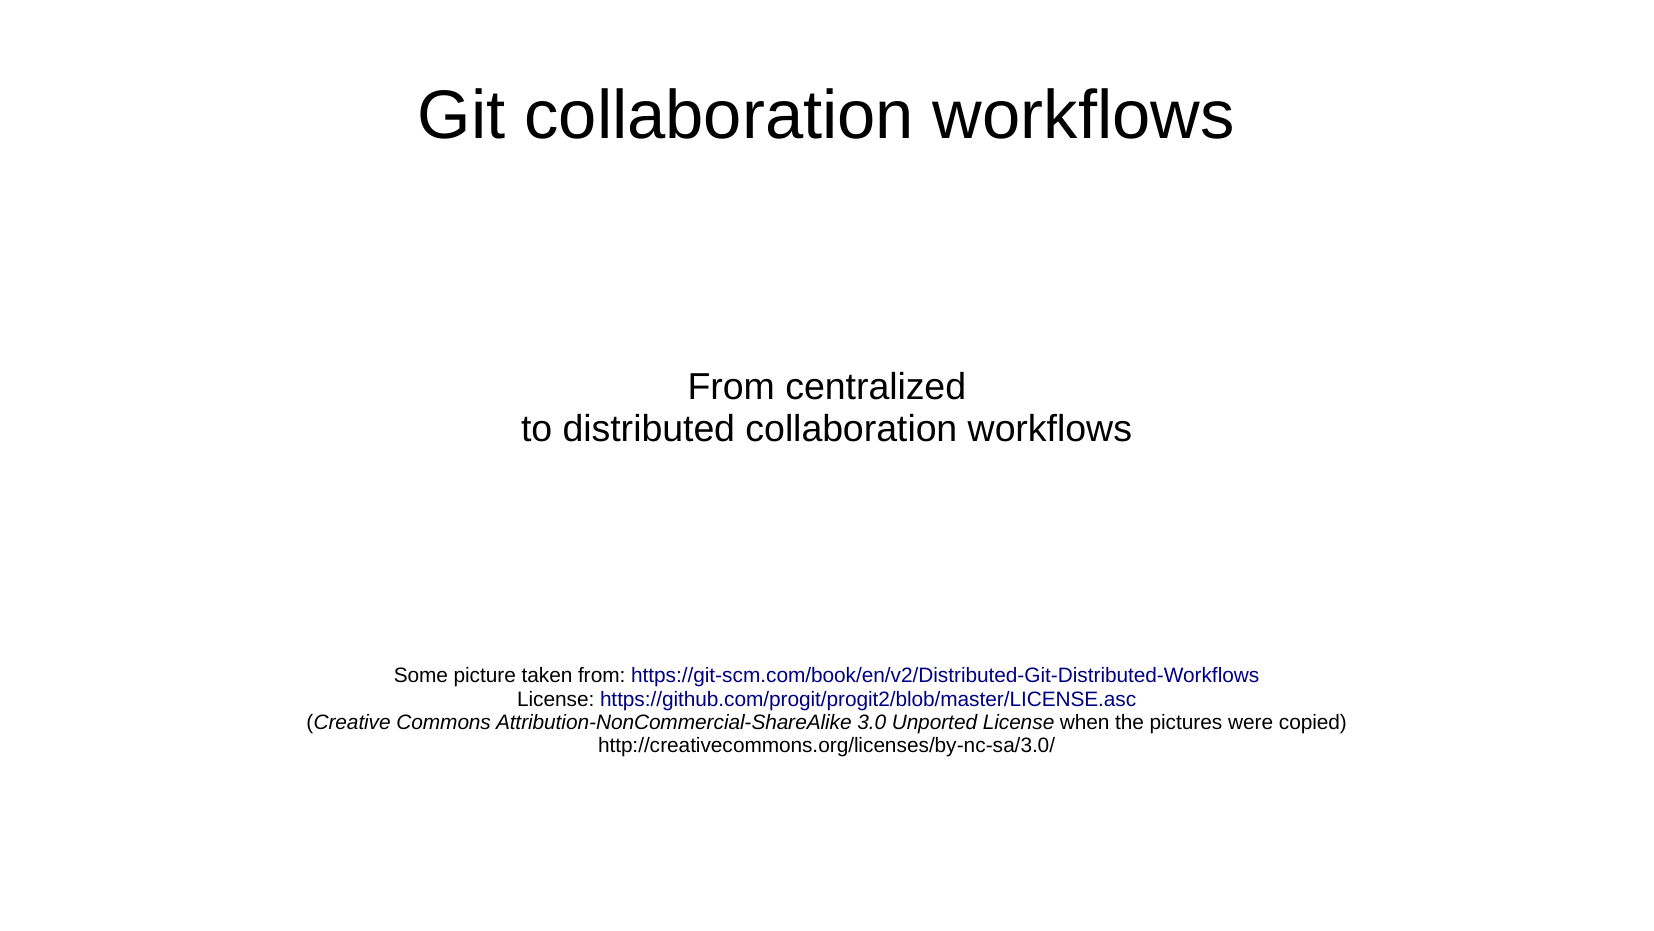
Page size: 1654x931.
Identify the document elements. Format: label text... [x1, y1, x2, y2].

subtitle From centralized to distributed collaboration workflows Some picture taken from: https://git-scm.com/book/en/v2/Distributed-Git-Distributed-Workflows License: https://github.com/progit/progit2/blob/master/LICENSE.asc (Creative Commons Attribution-NonCommercial-ShareAlike 3.0 Unported License when the pictures were copied) http://creativecommons.org/licenses/by-nc-sa/3.0/ [82, 217, 1571, 758]
title Git collaboration workflows [82, 37, 1571, 193]
